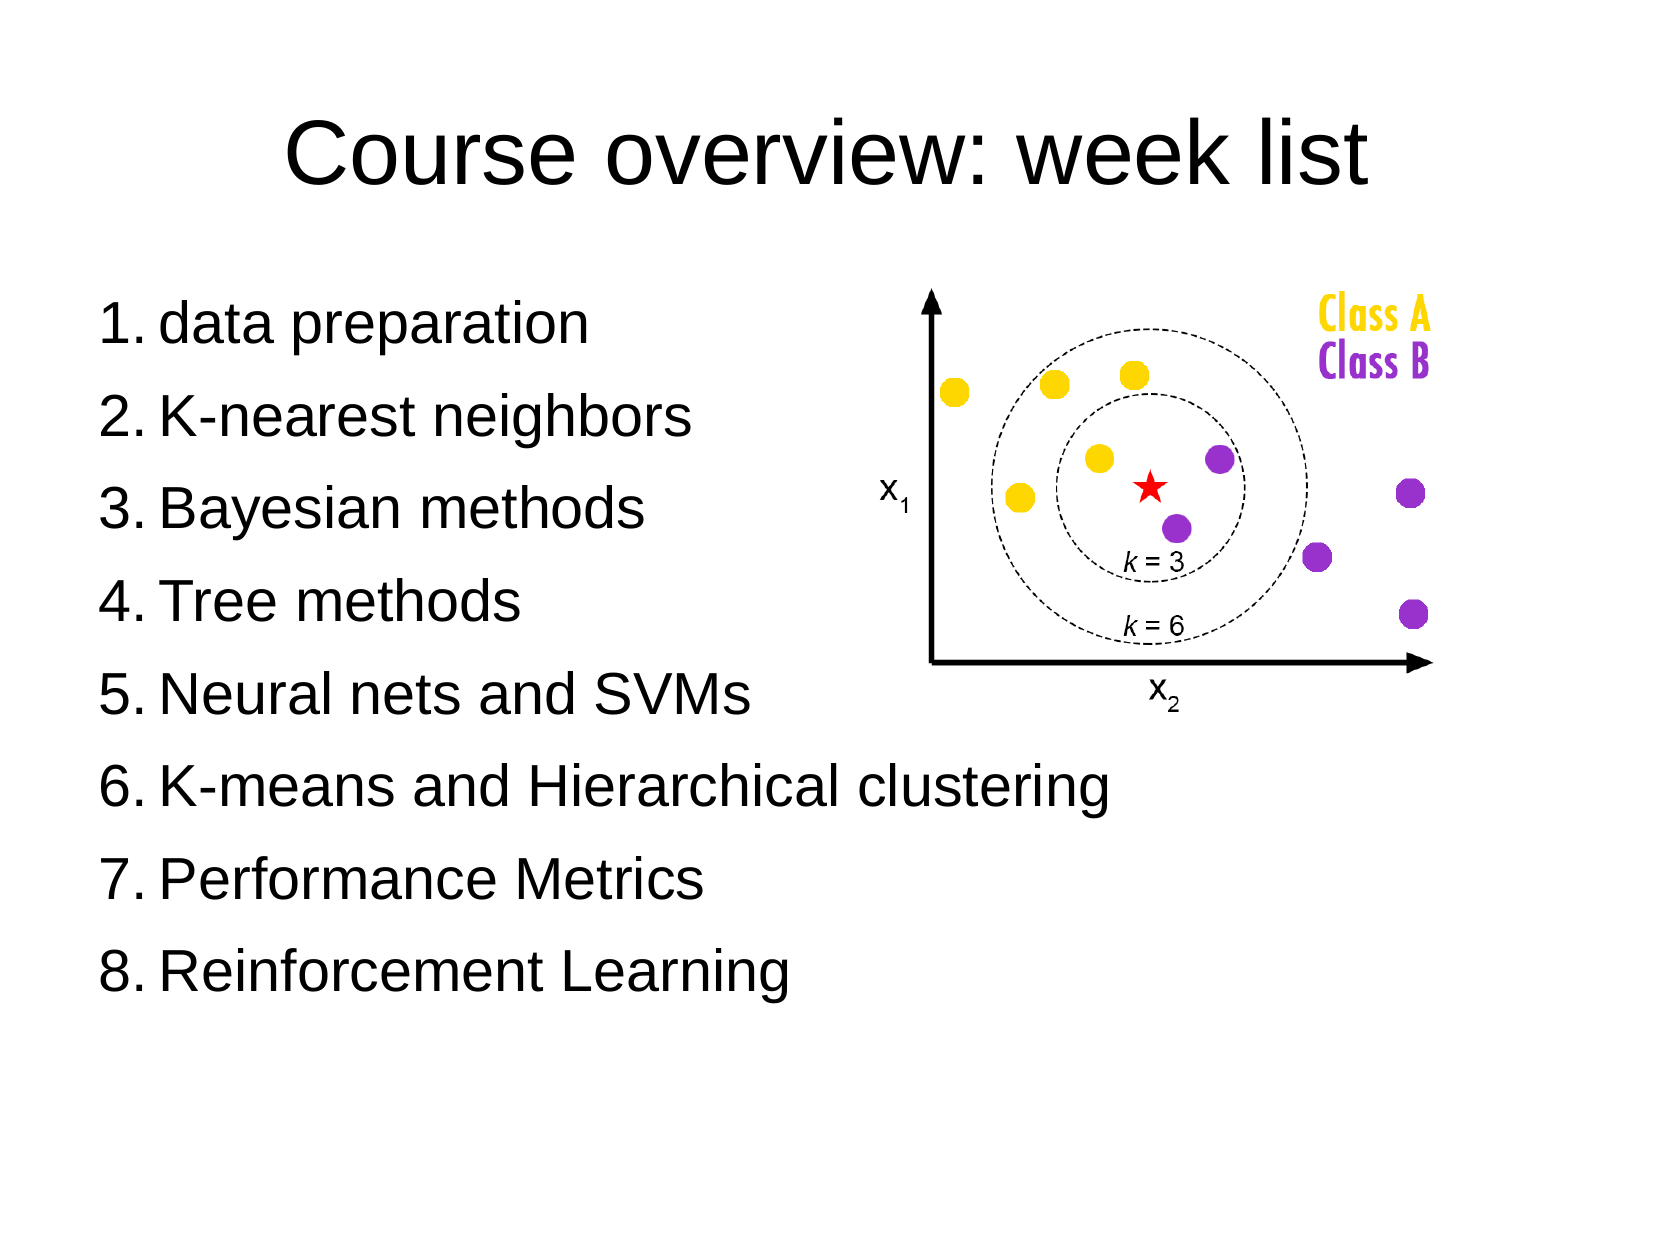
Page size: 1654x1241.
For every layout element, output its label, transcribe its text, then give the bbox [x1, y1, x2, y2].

title Course overview: week list [82, 49, 1571, 257]
picture [854, 258, 1471, 721]
list data preparation K-nearest neighbors Bayesian methods Tree methods Neural nets and SVMs K-means and Hierarchical clustering Performance Metrics Reinforcement Learning [82, 290, 1571, 1010]
